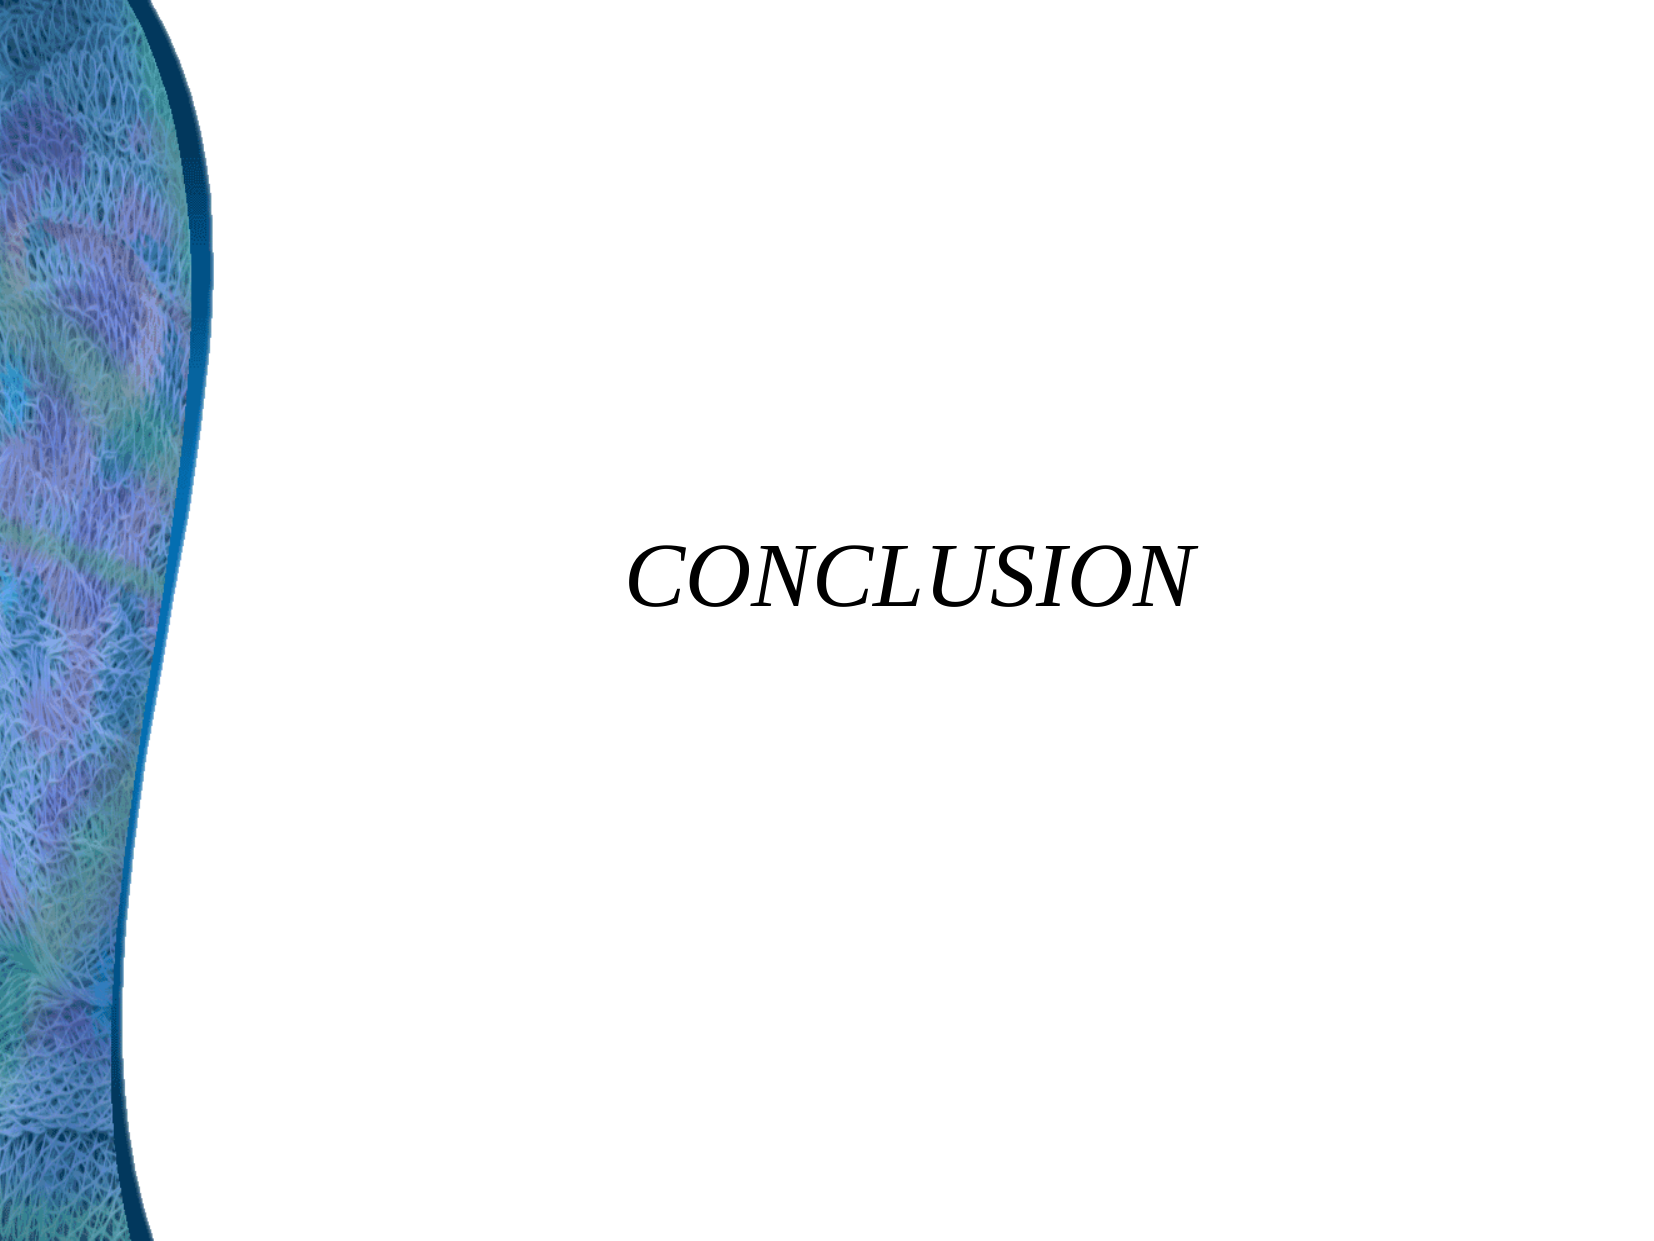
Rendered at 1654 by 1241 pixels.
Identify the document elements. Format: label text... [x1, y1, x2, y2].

picture [0, 0, 229, 1241]
title CONCLUSION [212, 524, 1608, 626]
